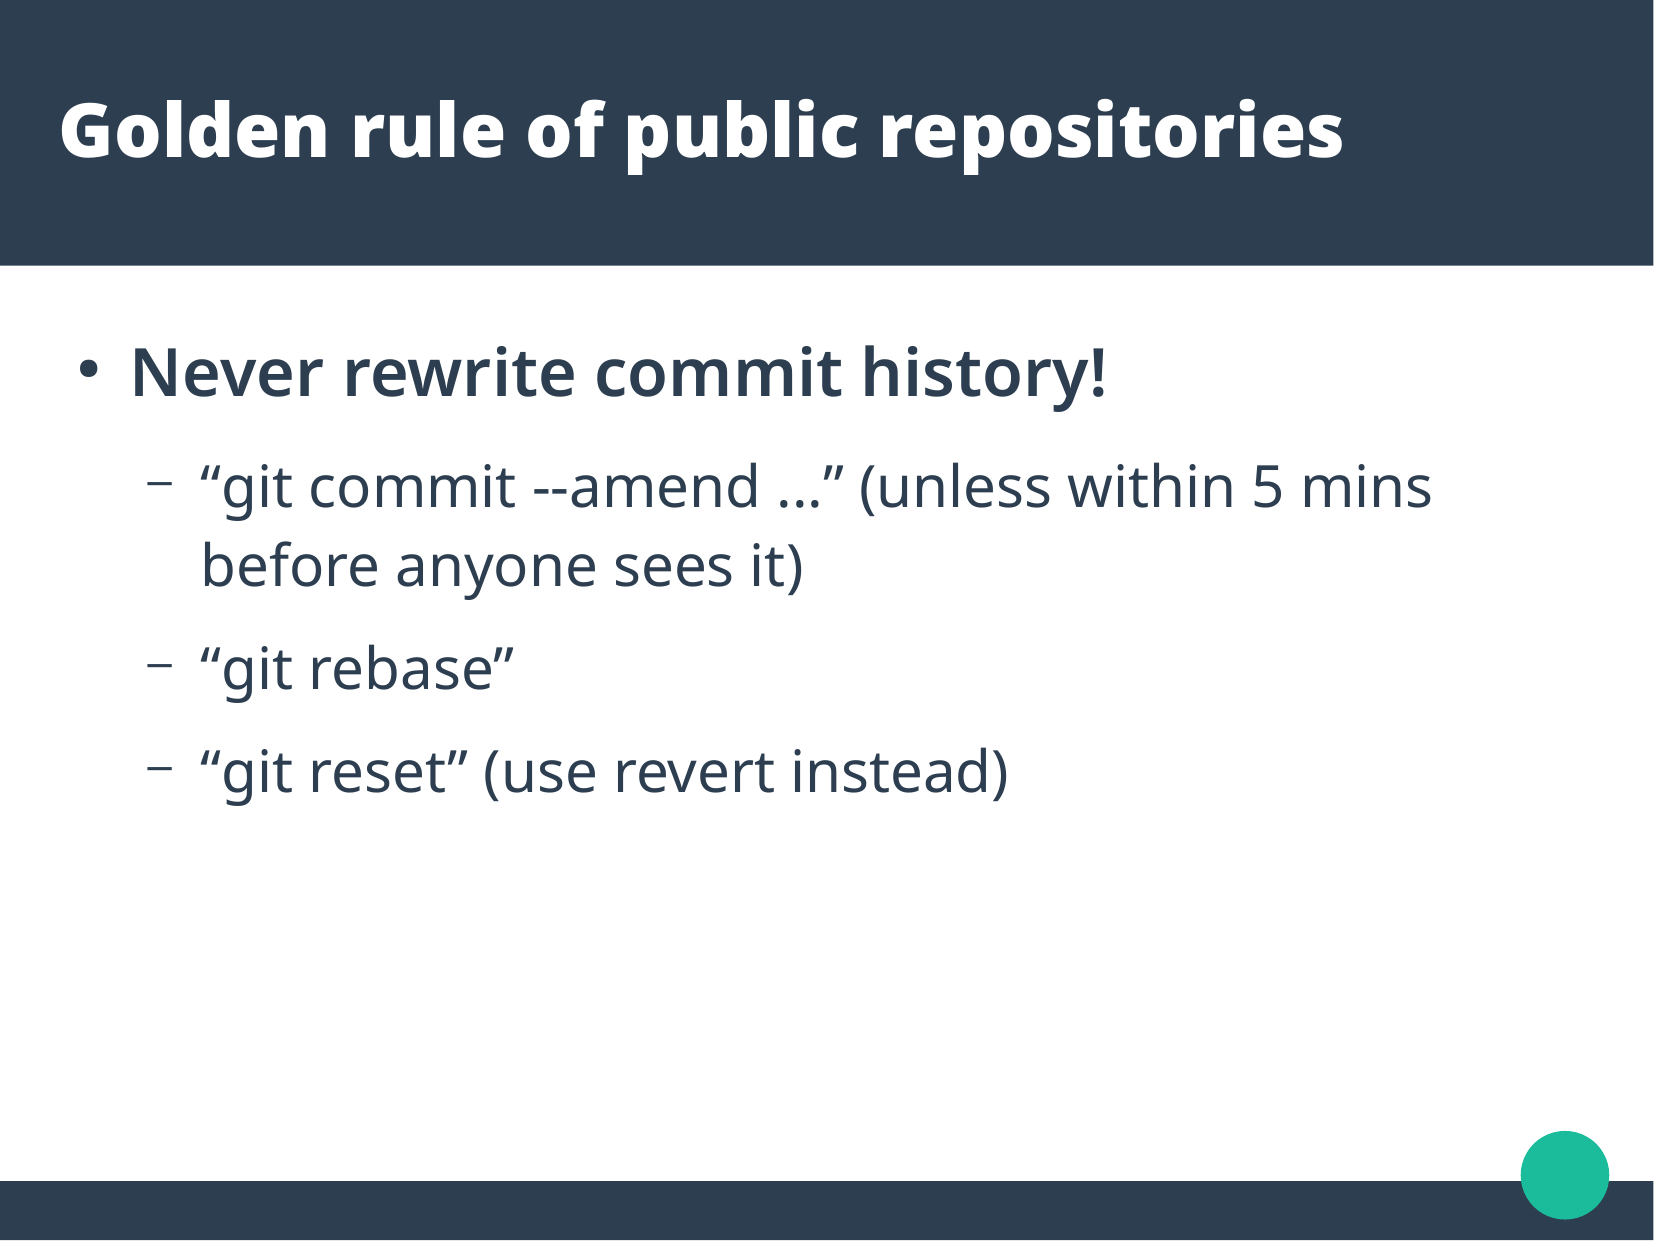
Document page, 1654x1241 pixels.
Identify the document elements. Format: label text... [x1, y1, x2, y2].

list Never rewrite commit history! “git commit --amend ...” (unless within 5 mins before anyone sees it) “git rebase” “git reset” (use revert instead) [59, 324, 1595, 1152]
title Golden rule of public repositories [59, 49, 1595, 207]
